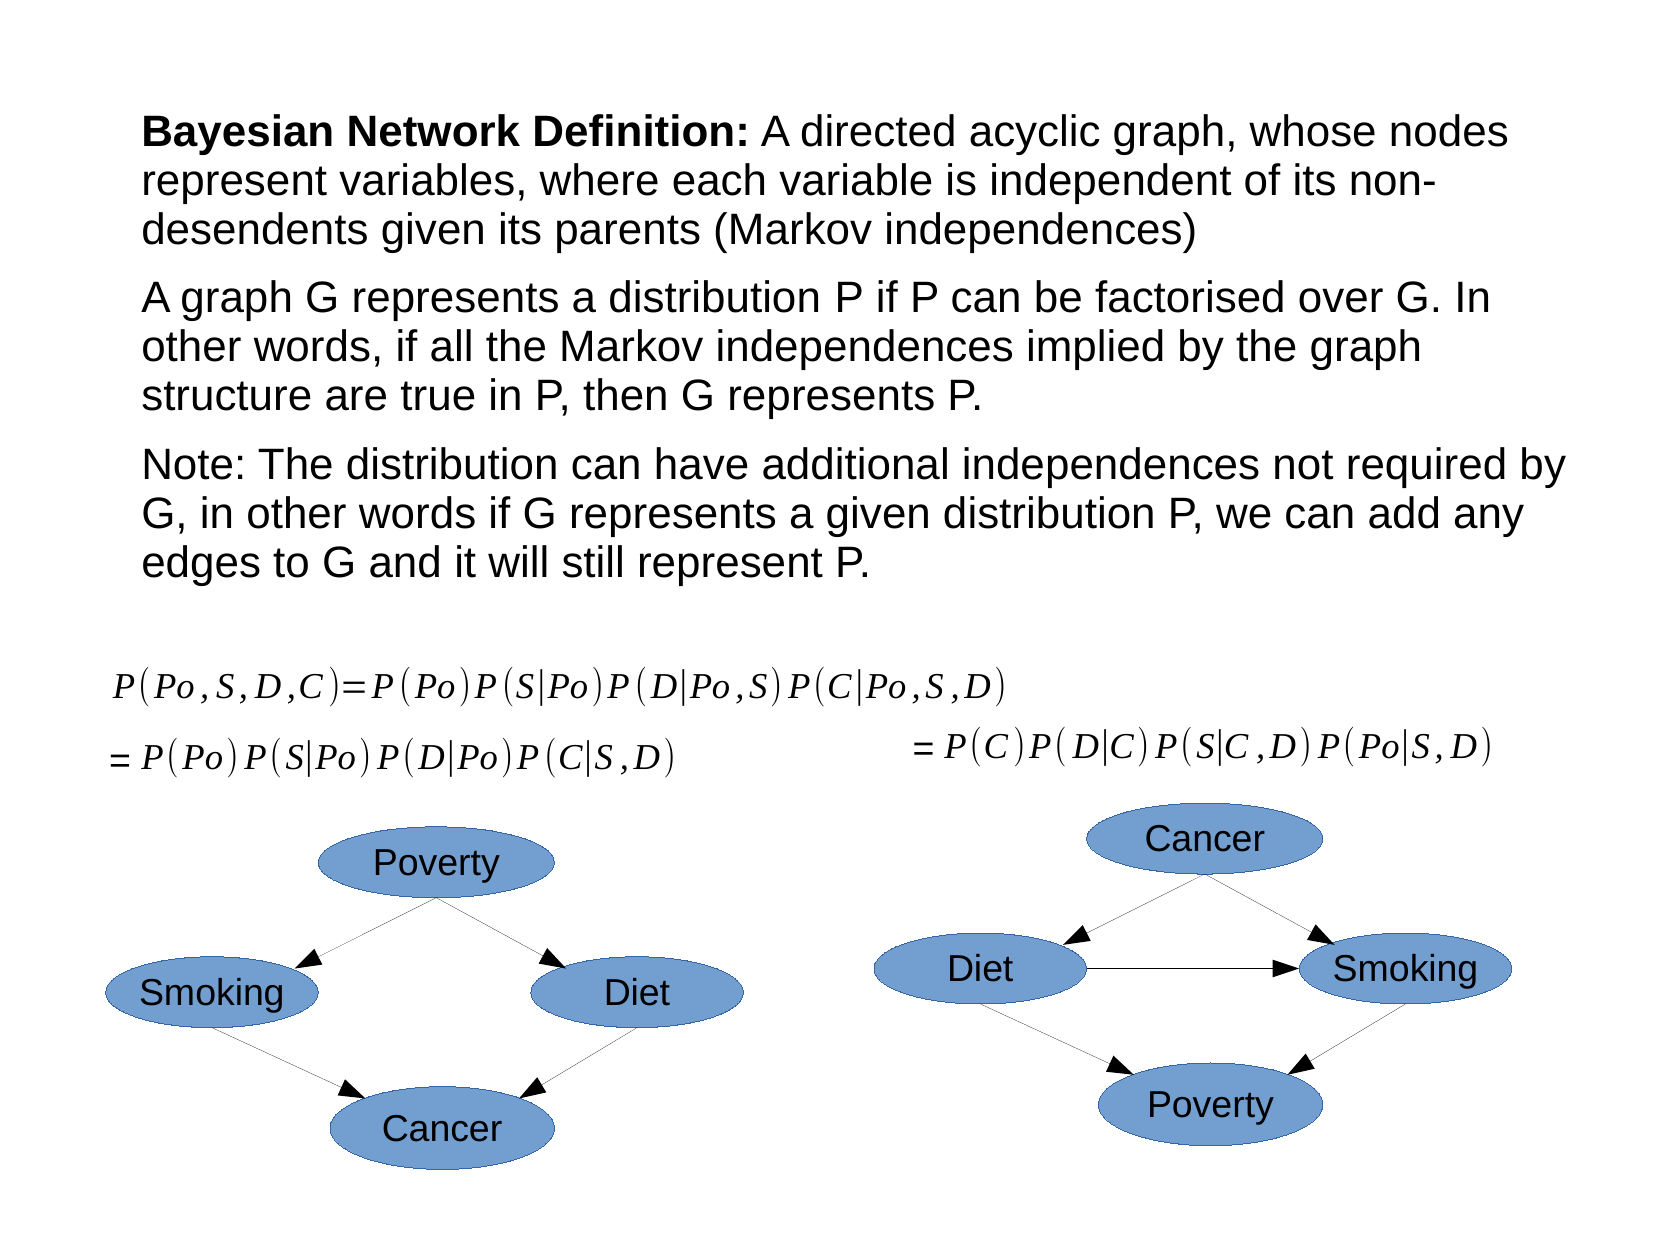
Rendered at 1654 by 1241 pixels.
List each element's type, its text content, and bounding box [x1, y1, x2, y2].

text_box = [94, 732, 225, 790]
text_box Diet [530, 956, 744, 1028]
chart [969, 723, 1502, 768]
text_box = [897, 720, 969, 815]
text_box Poverty [1098, 1062, 1323, 1146]
text_box Smoking [1299, 933, 1512, 1004]
text_box Cancer [330, 1086, 555, 1170]
chart [225, 735, 685, 780]
text_box Cancer [1086, 803, 1323, 875]
chart [101, 664, 1016, 709]
text_box Poverty [318, 826, 555, 898]
list Bayesian Network Definition: A directed acyclic graph, whose nodes represent variables, where each variable is independent of its non-desendents given its parents (Markov independences) A graph G represents a distribution P if P can be factorised over G. In other words, if all the Markov independences implied by the graph structure are true in P, then G represents P. Note: The distribution can have additional independences not required by G, in other words if G represents a given distribution P, we can add any edges to G and it will still represent P. [94, 106, 1583, 662]
text_box Diet [874, 933, 1087, 1004]
text_box Smoking [105, 956, 319, 1028]
